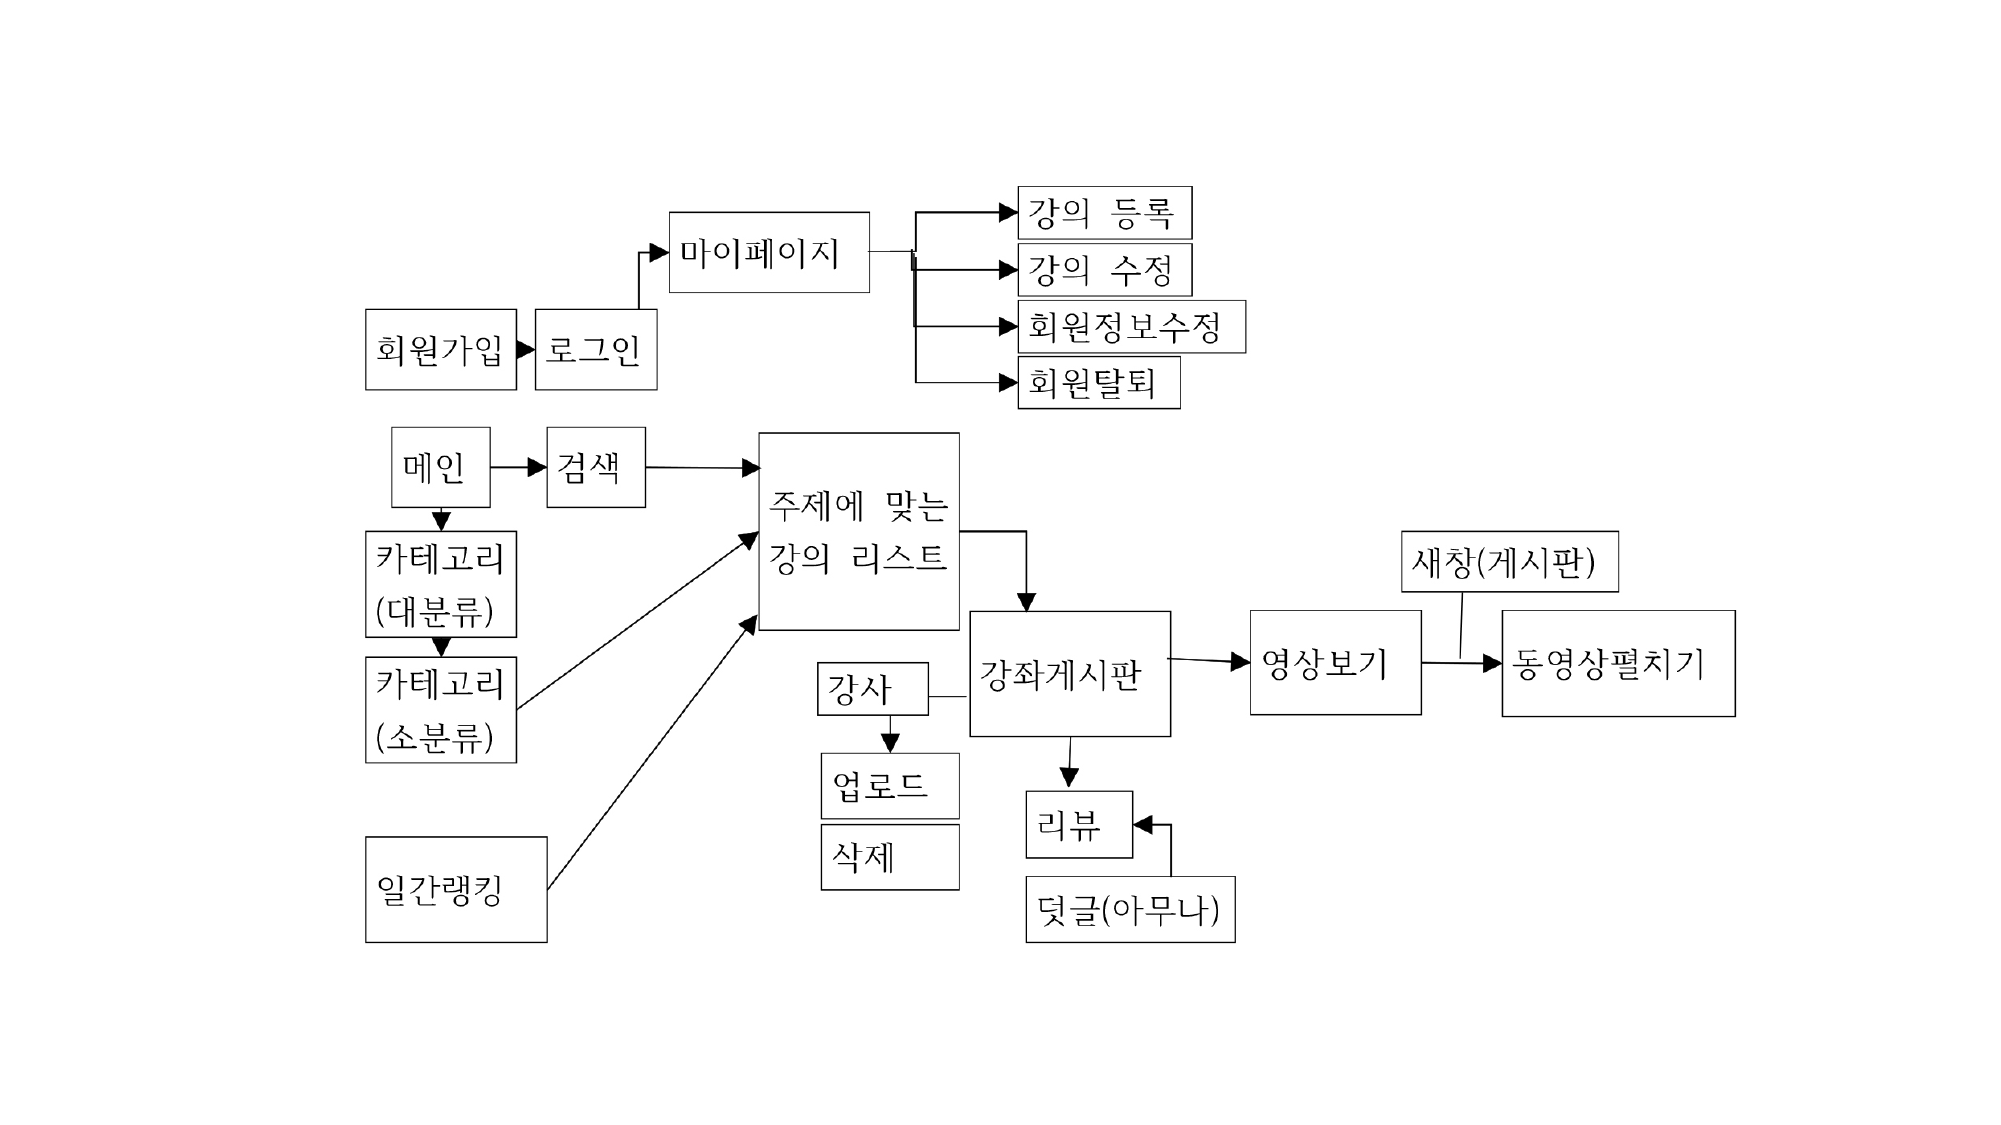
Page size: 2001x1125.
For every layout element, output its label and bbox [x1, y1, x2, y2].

picture [338, 166, 1762, 958]
title [99, 44, 1900, 233]
